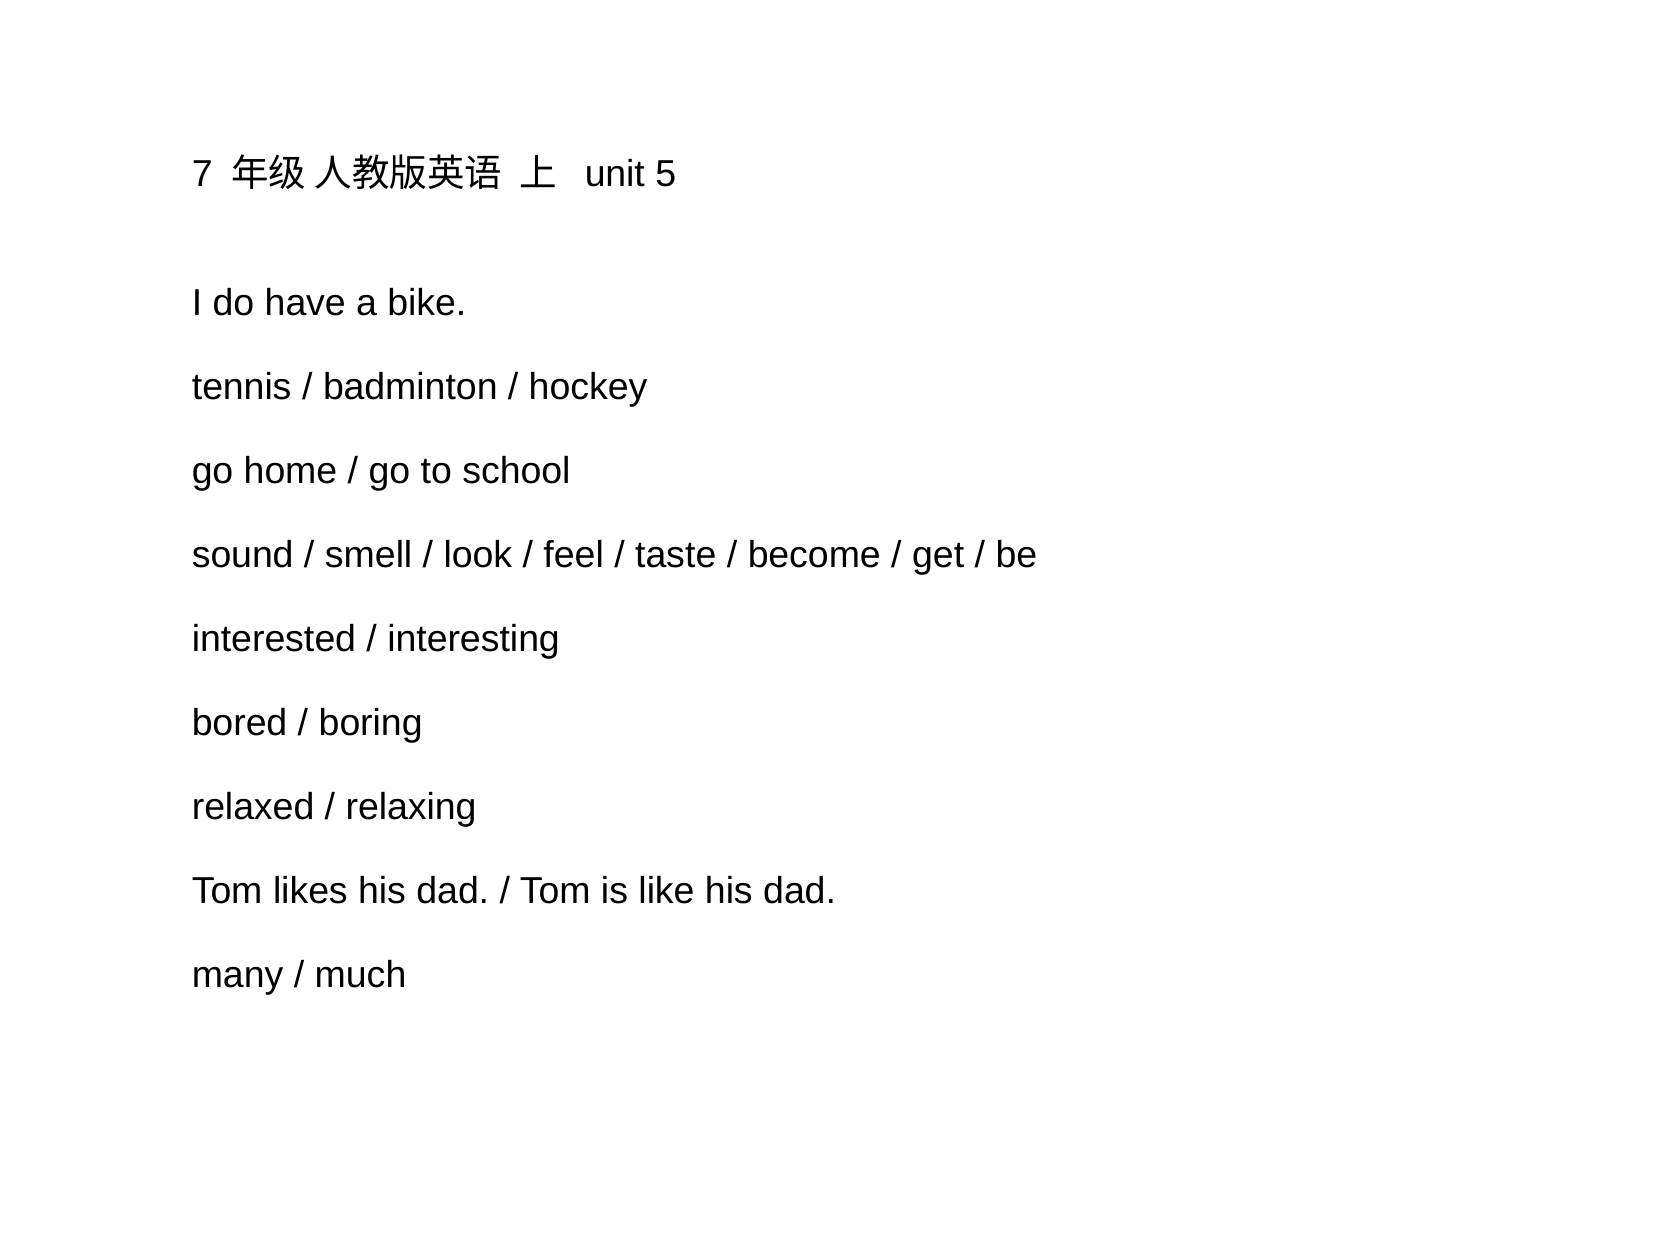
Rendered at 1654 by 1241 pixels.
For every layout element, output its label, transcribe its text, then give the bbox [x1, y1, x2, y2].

text_box 7 年级 人教版英语 上 unit 5 I do have a bike. tennis / badminton / hockey go home / go to school sound / smell / look / feel / taste / become / get / be interested / interesting bored / boring relaxed / relaxing Tom likes his dad. / Tom is like his dad. many / much [177, 135, 1477, 1034]
